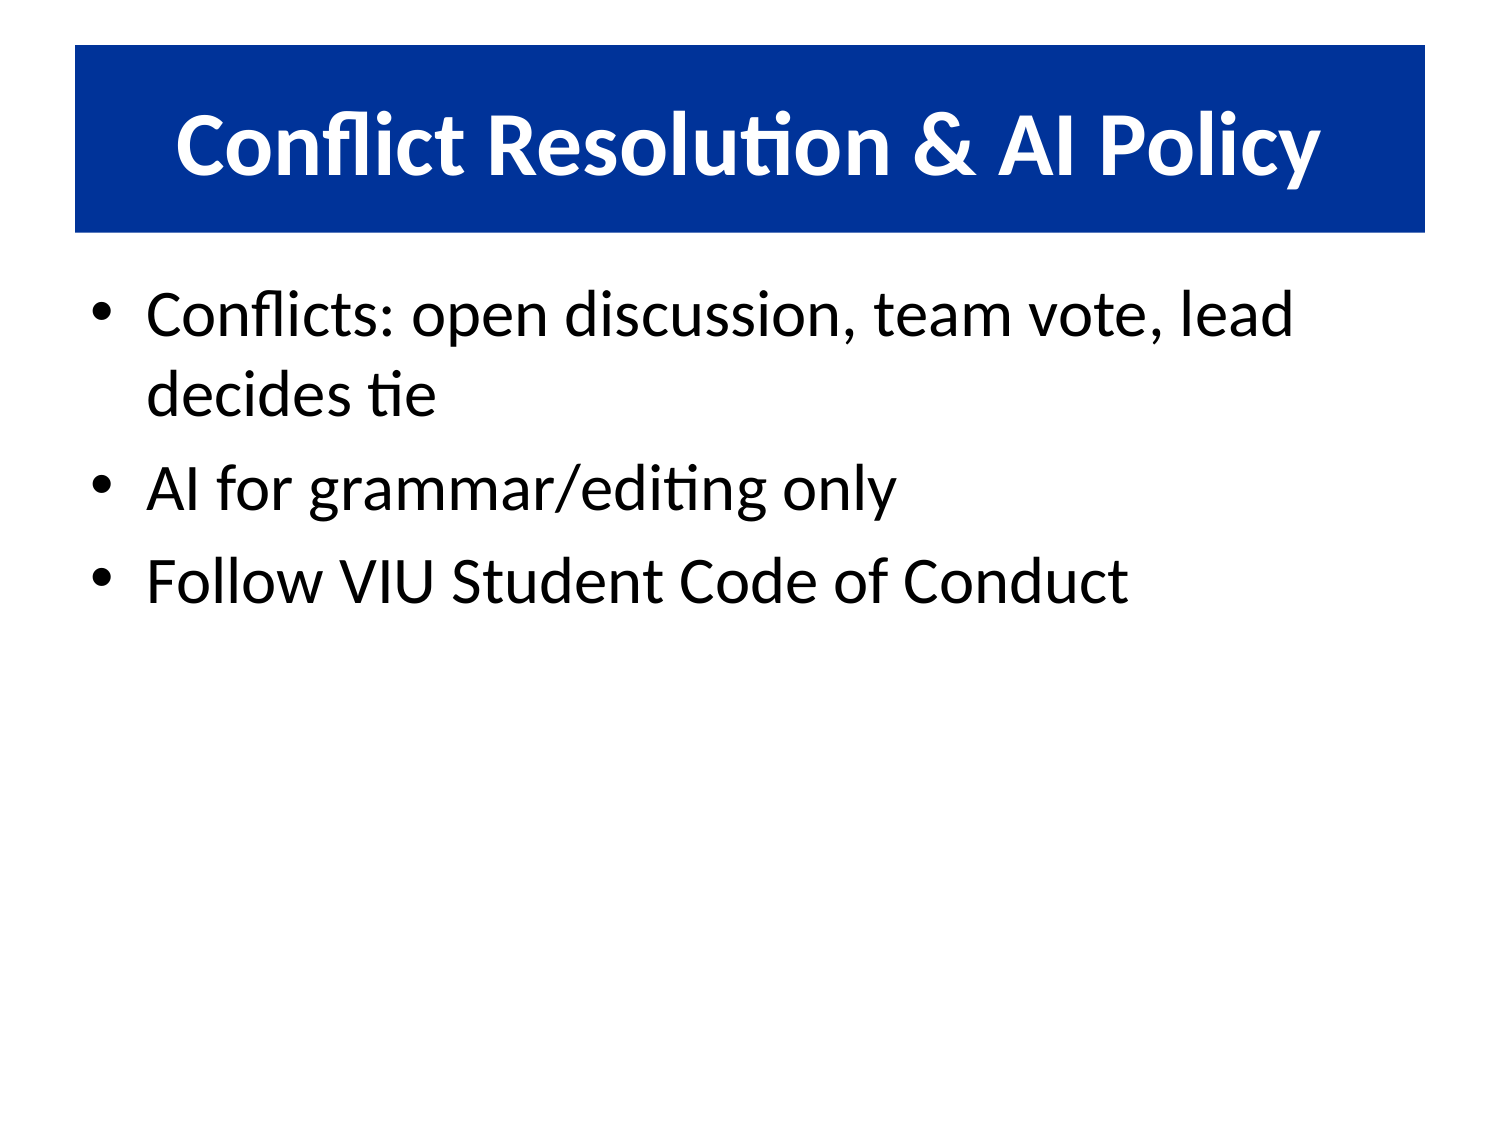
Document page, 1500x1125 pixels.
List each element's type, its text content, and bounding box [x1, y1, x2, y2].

list Conflicts: open discussion, team vote, lead decides tie AI for grammar/editing only Follow VIU Student Code of Conduct [75, 262, 1425, 1005]
title Conflict Resolution & AI Policy [75, 45, 1425, 233]
